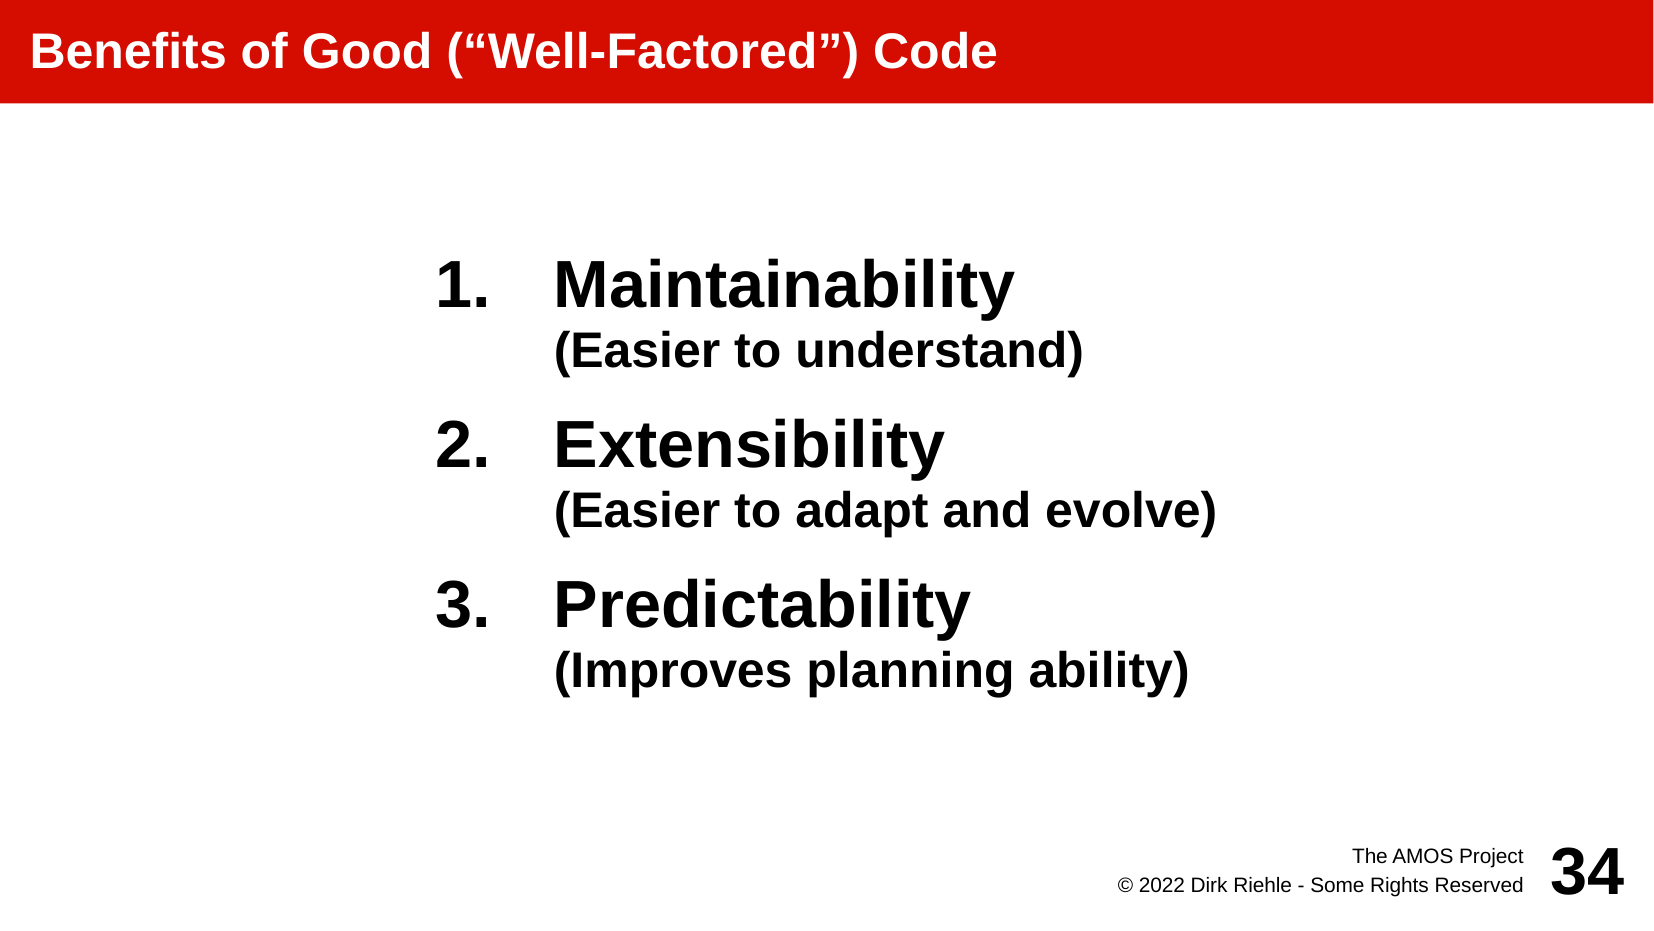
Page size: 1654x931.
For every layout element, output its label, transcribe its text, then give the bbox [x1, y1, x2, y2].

subtitle Maintainability (Easier to understand) Extensibility (Easier to adapt and evolve) Predictability (Improves planning ability) [29, 132, 1625, 813]
title Benefits of Good (“Well-Factored”) Code [0, 0, 1654, 104]
